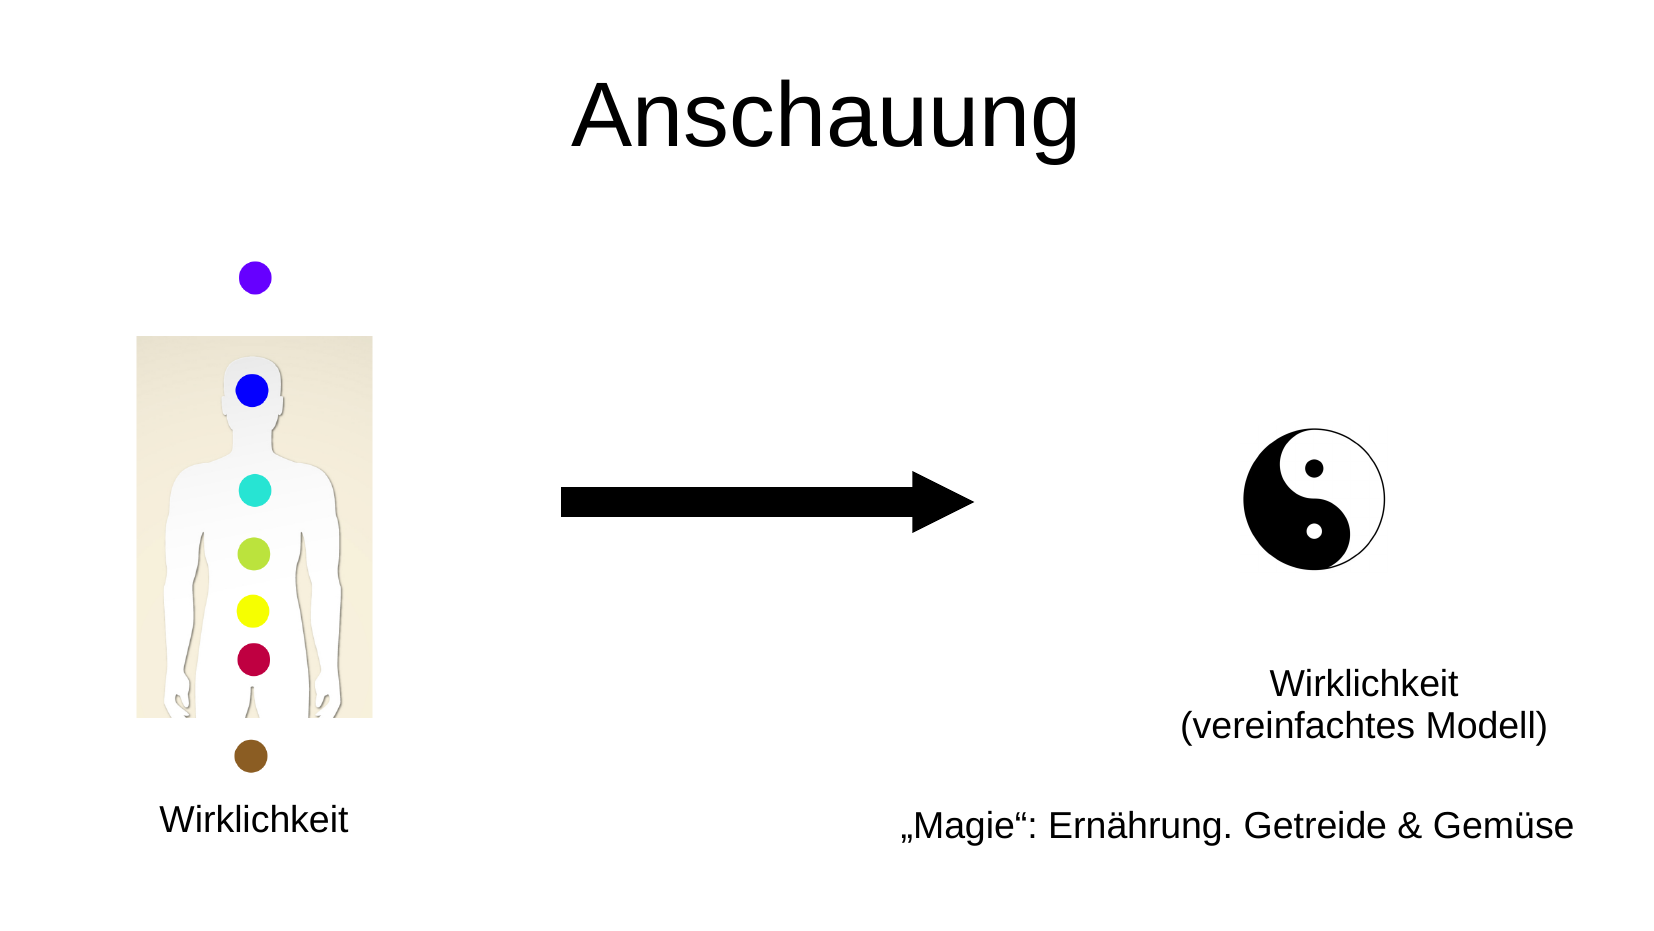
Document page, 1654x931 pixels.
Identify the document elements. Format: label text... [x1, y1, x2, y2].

text_box Wirklichkeit (vereinfachtes Modell) [1157, 655, 1571, 755]
title Anschauung [82, 37, 1571, 193]
picture [118, 257, 395, 798]
text_box Wirklichkeit [124, 791, 384, 849]
picture [1240, 425, 1388, 573]
text_box „Magie“: Ernährung. Getreide & Gemüse [885, 797, 1625, 855]
